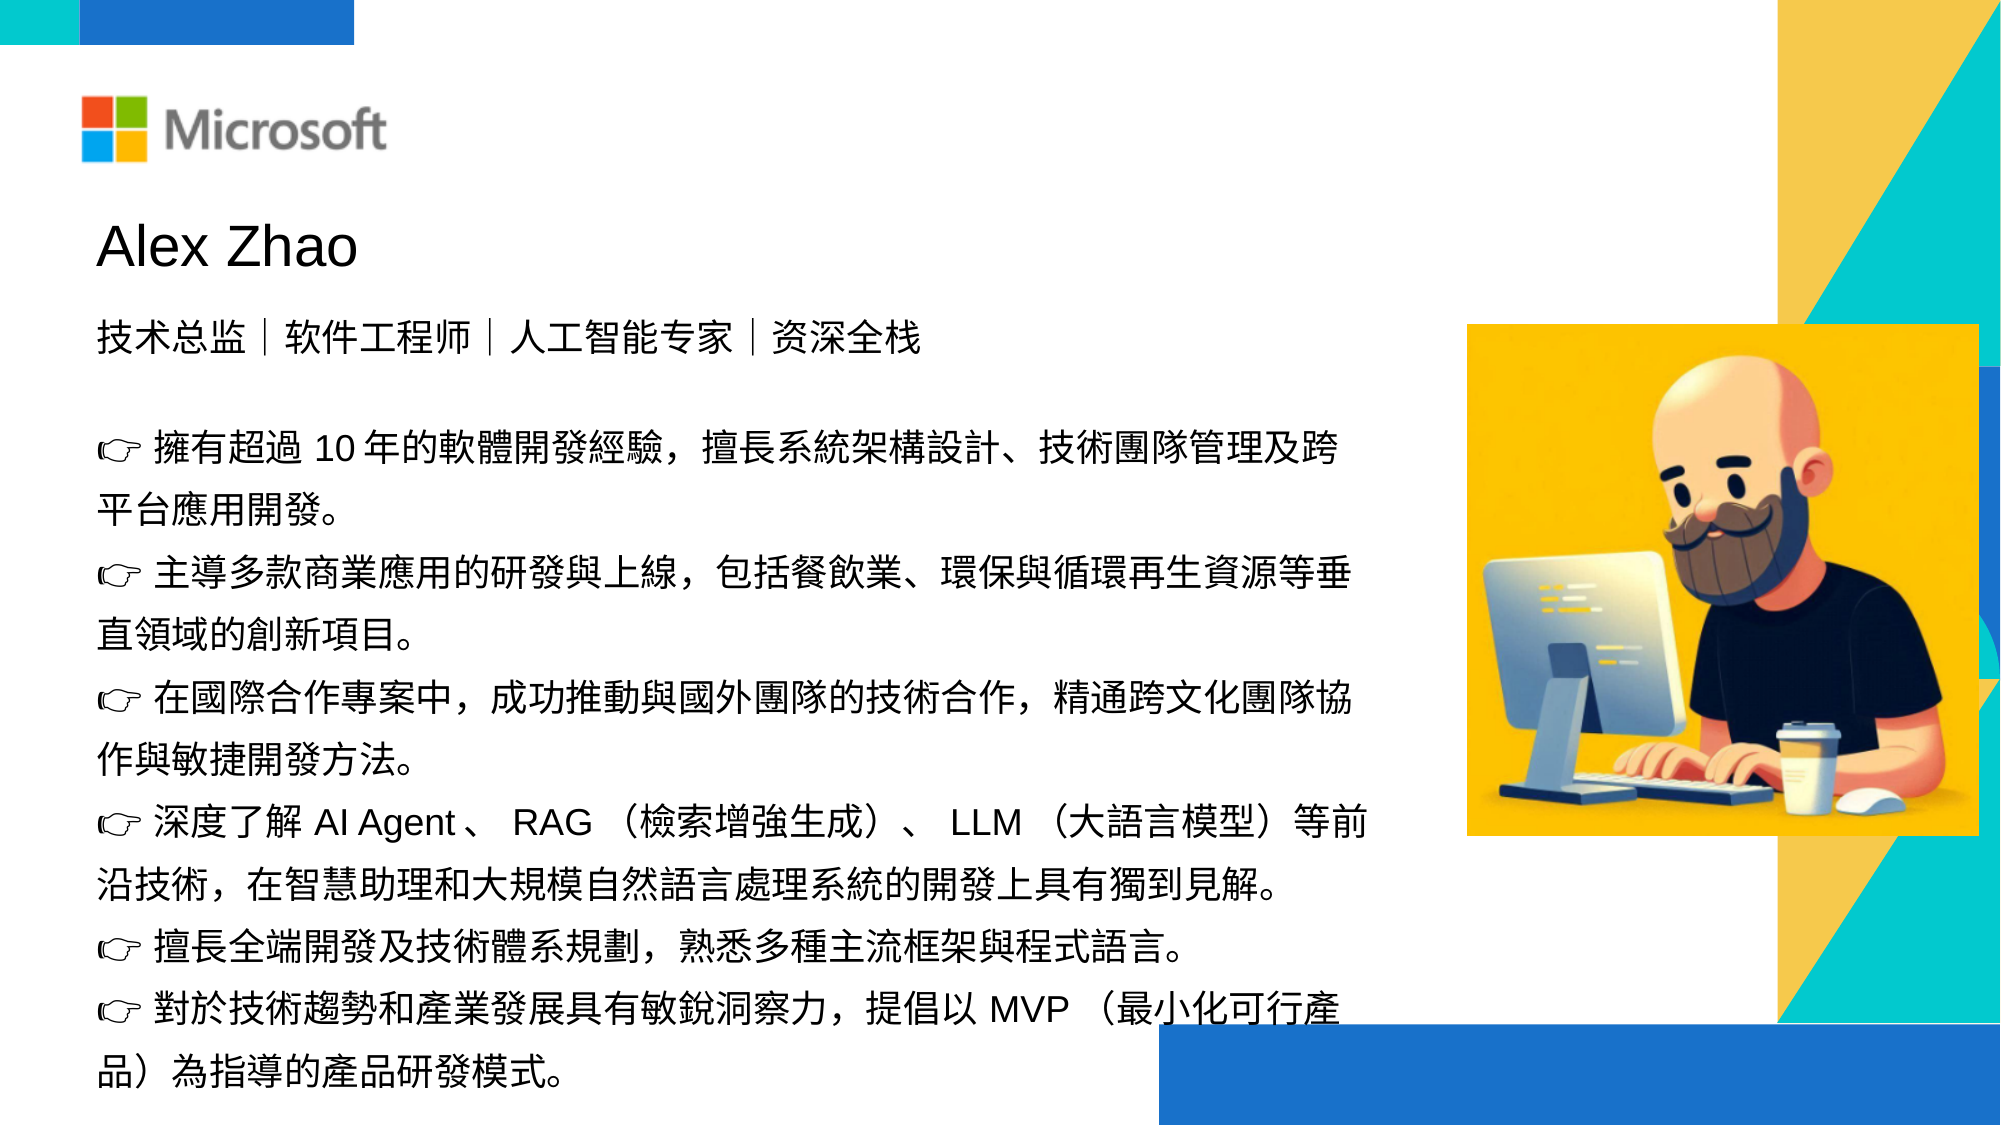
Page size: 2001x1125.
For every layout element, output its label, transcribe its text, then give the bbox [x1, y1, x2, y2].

picture [1467, 324, 1979, 836]
picture [0, 56, 467, 205]
text_box Alex Zhao 技术总监｜软件工程师｜人工智能专家｜资深全栈 👉擁有超過10年的軟體開發經驗，擅長系統架構設計、技術團隊管理及跨平台應用開發。 👉主導多款商業應用的研發與上線，包括餐飲業、環保與循環再生資源等垂直領域的創新項目。 👉在國際合作專案中，成功推動與國外團隊的技術合作，精通跨文化團隊協作與敏捷開發方法。 👉深度了解AI Agent、RAG（檢索增強生成）、LLM（大語言模型）等前沿技術，在智慧助理和大規模自然語言處理系統的開發上具有獨到見解。 👉擅長全端開發及技術體系規劃，熟悉多種主流框架與程式語言。 👉對於技術趨勢和產業發展具有敏銳洞察力，提倡以MVP（最小化可行產品）為指導的產品研發模式。 [81, 206, 1388, 1074]
